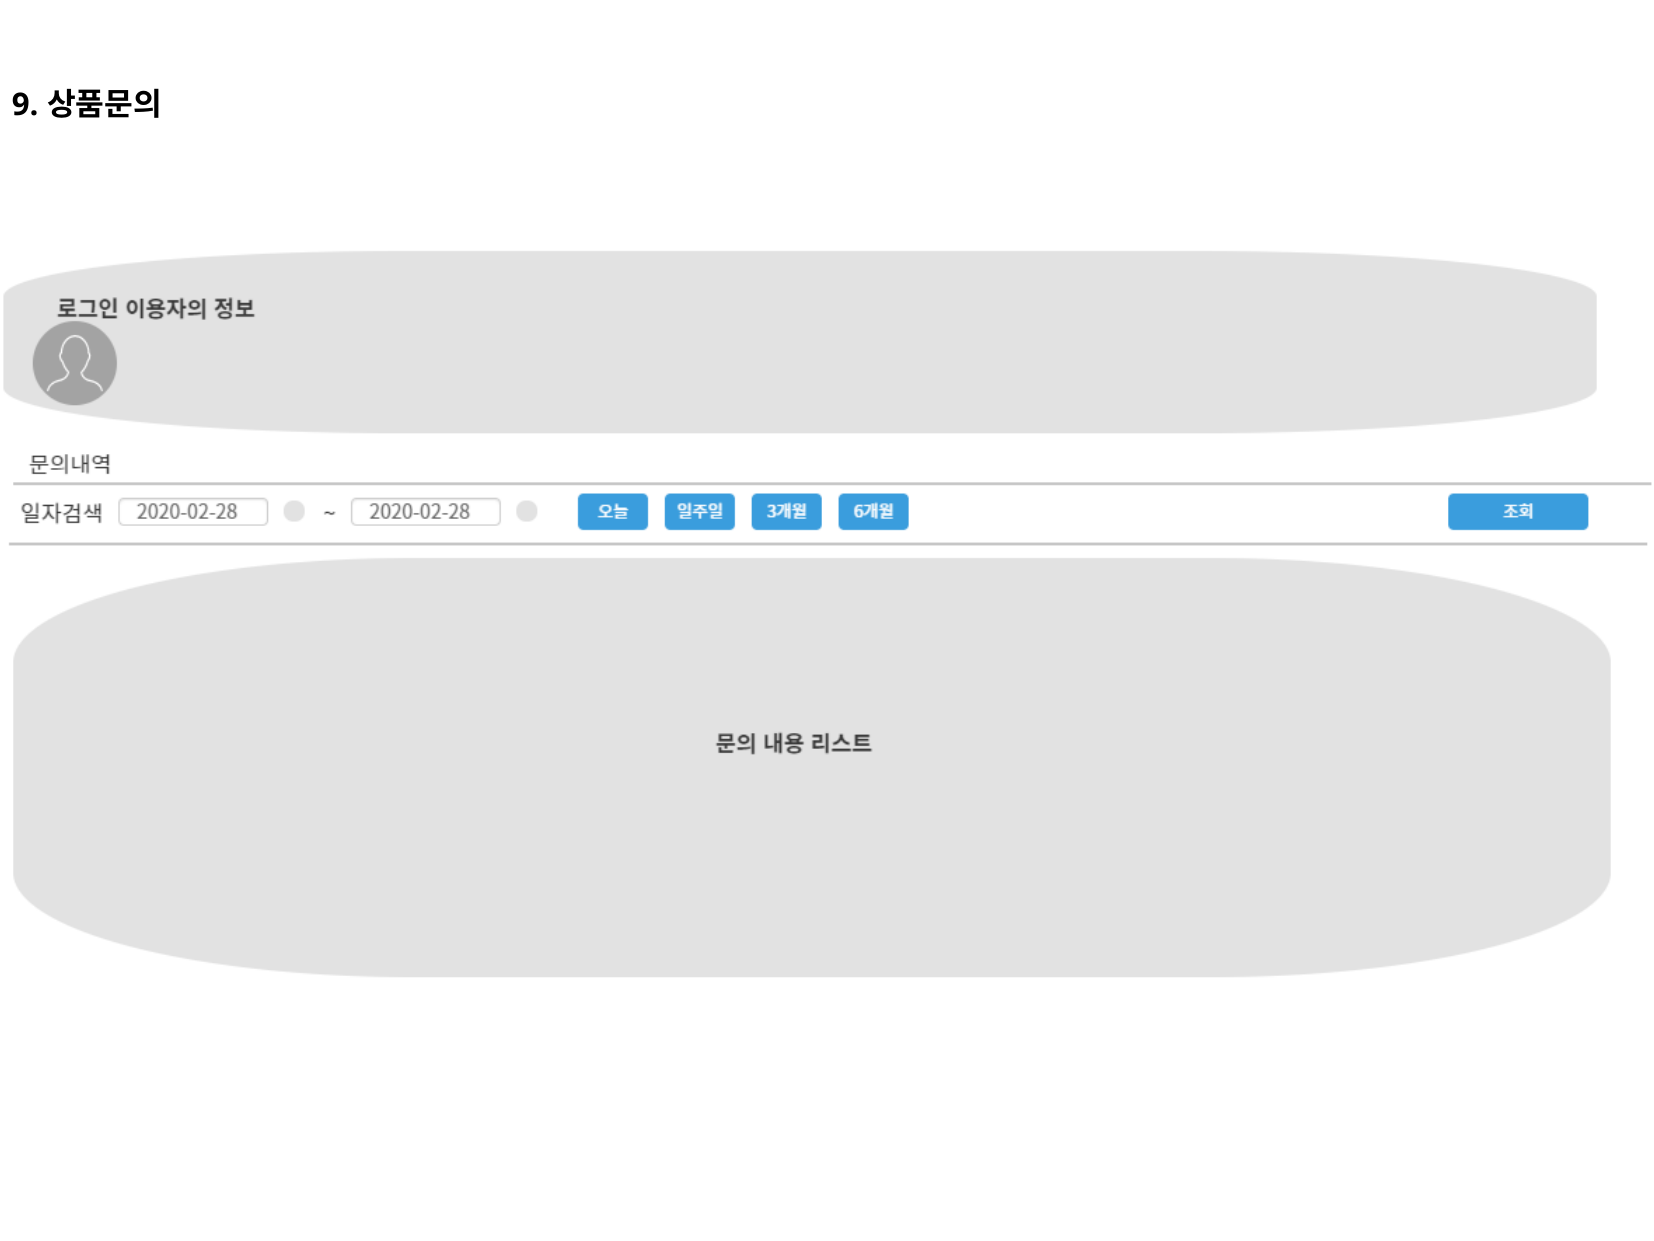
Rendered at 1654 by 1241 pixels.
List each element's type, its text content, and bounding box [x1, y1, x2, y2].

picture [0, 247, 1653, 990]
text_box 9. 상품문의 [11, 59, 768, 146]
